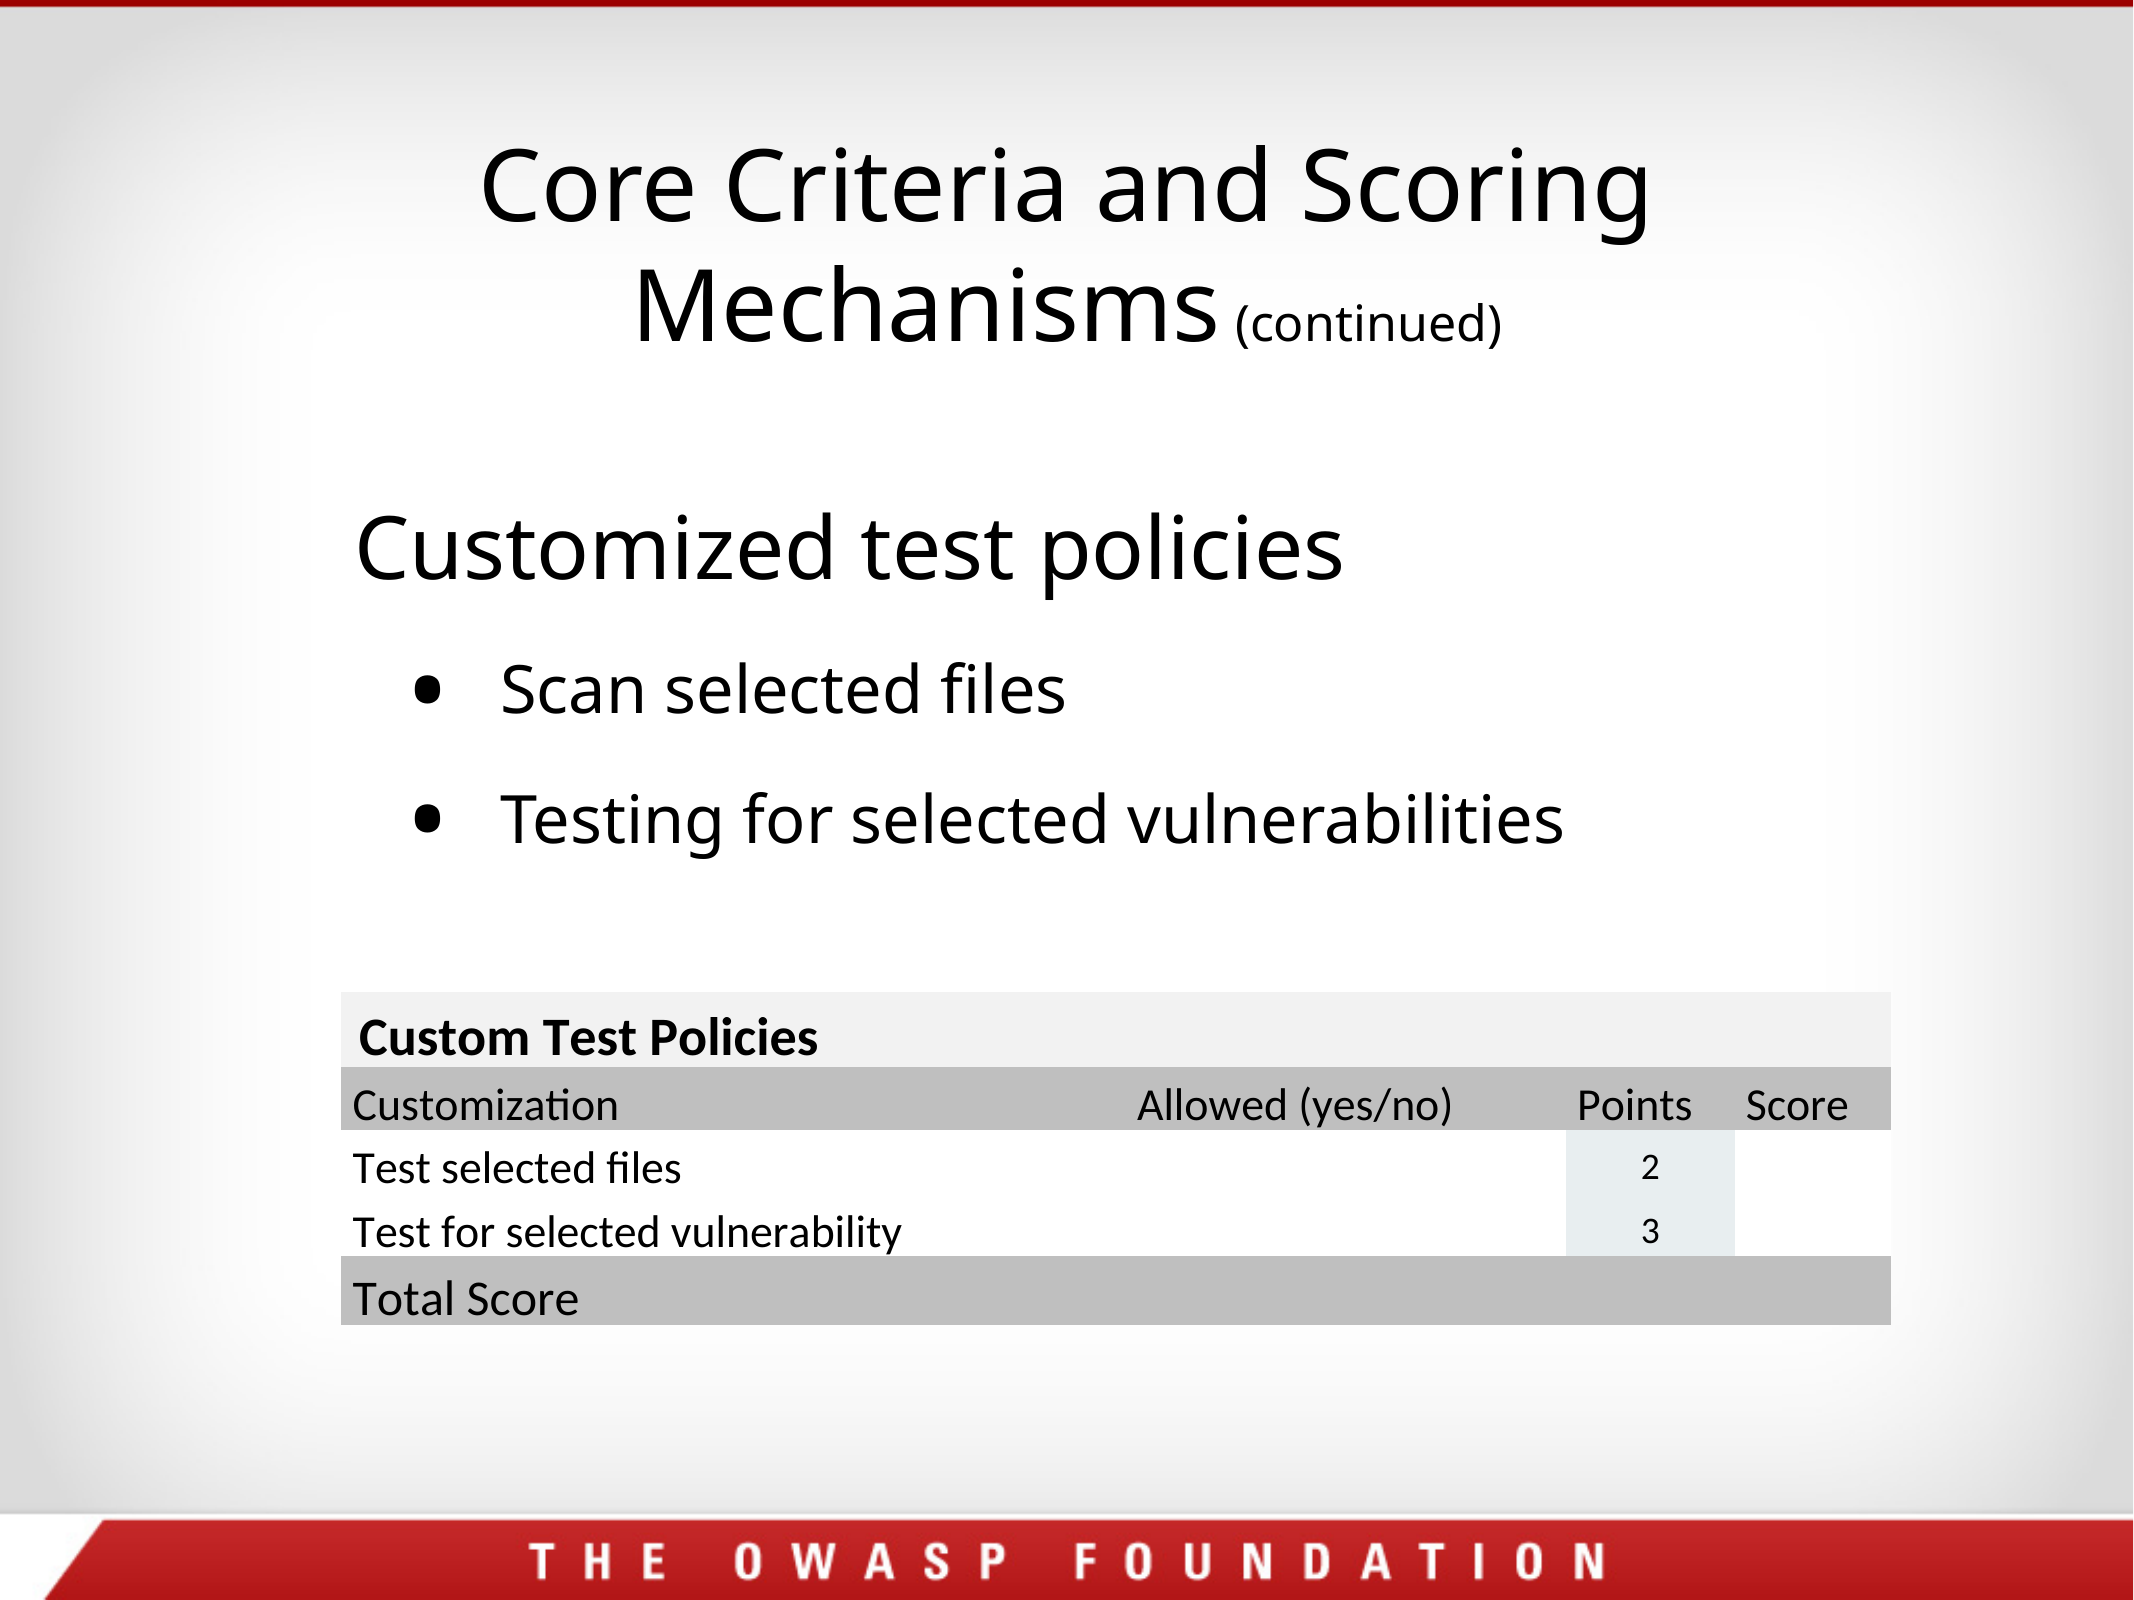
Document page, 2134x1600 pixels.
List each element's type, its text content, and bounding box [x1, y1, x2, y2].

table_cell Test selected files [341, 1130, 1126, 1193]
title Core Criteria and Scoring Mechanisms (continued) [208, 22, 1925, 454]
table_cell [1126, 1130, 1566, 1193]
table_cell Customization [341, 1067, 1126, 1130]
table_cell [1735, 1193, 1891, 1256]
table_cell Score [1735, 1067, 1891, 1130]
table_cell Test for selected vulnerability [341, 1193, 1126, 1256]
table_cell Allowed (yes/no) [1126, 1067, 1566, 1130]
table_cell [1126, 1193, 1566, 1256]
table_header Custom Test Policies [341, 992, 1891, 1067]
table_cell [1735, 1256, 1891, 1325]
table_cell [1735, 1130, 1891, 1193]
table_cell 2 [1566, 1130, 1735, 1193]
table_cell 3 [1566, 1193, 1735, 1256]
picture [0, 0, 2134, 1600]
table_cell Points [1566, 1067, 1735, 1130]
table_cell Total Score [341, 1256, 1735, 1325]
list Customized test policies Scan selected files Testing for selected vulnerabilities [208, 454, 1925, 1510]
